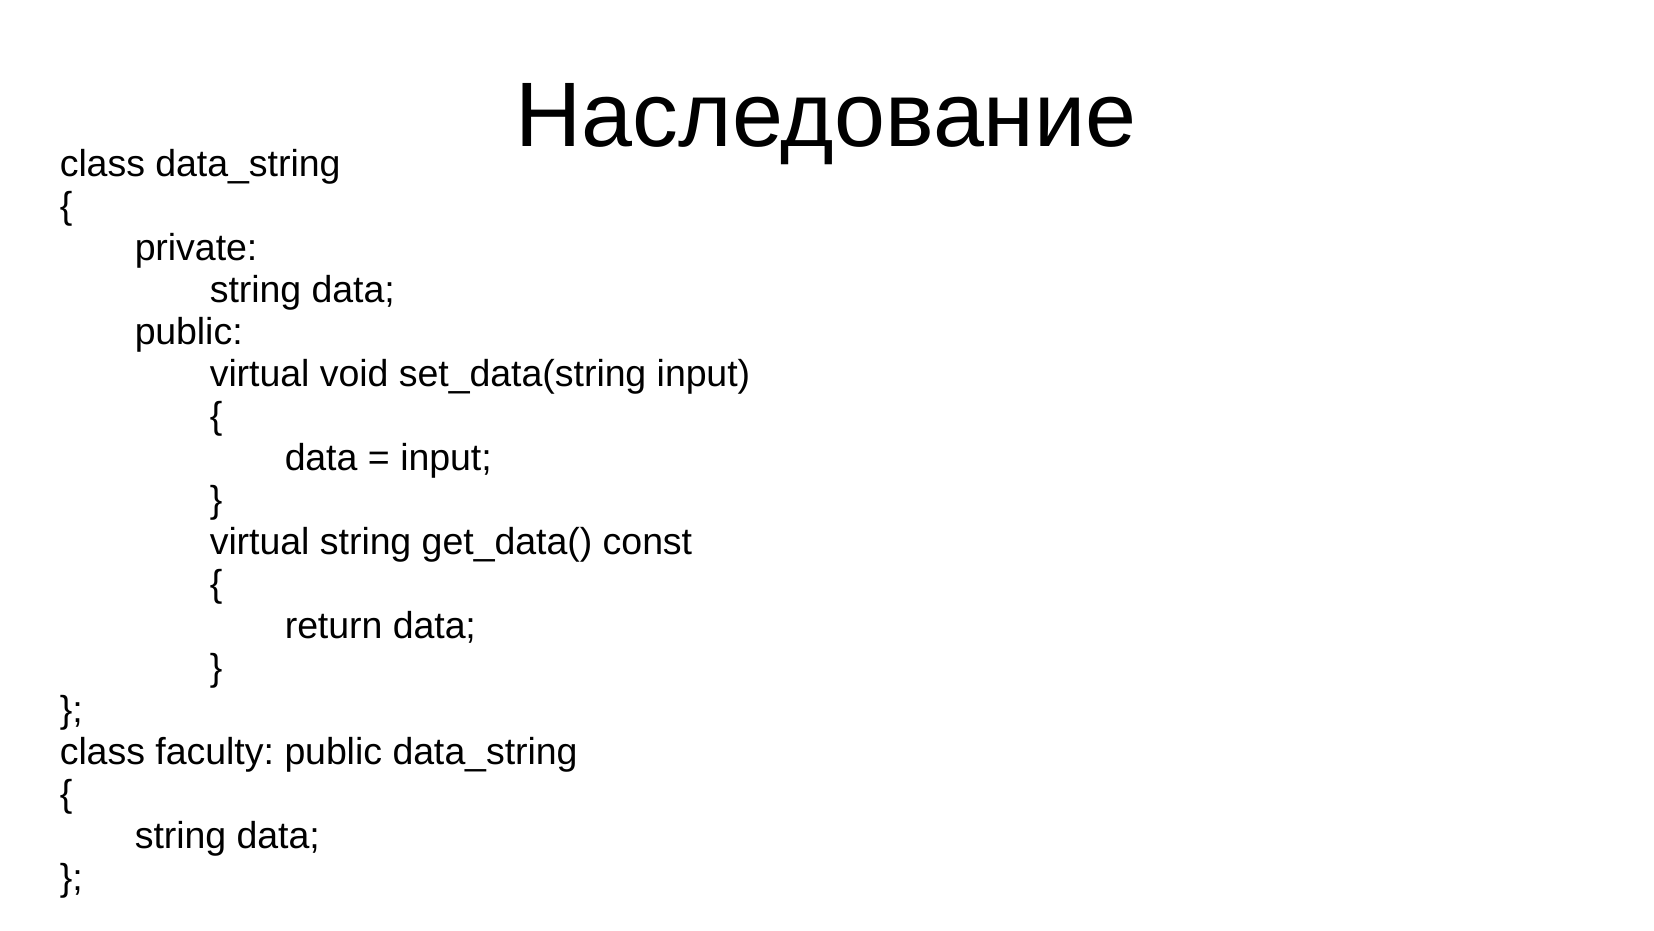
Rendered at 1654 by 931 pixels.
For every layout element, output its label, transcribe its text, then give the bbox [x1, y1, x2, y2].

title Наследование [82, 37, 1571, 193]
text_box class data_string { private: string data; public: virtual void set_data(string input) { data = input; } virtual string get_data() const { return data; } }; class faculty: public data_string { string data; }; [45, 135, 766, 916]
